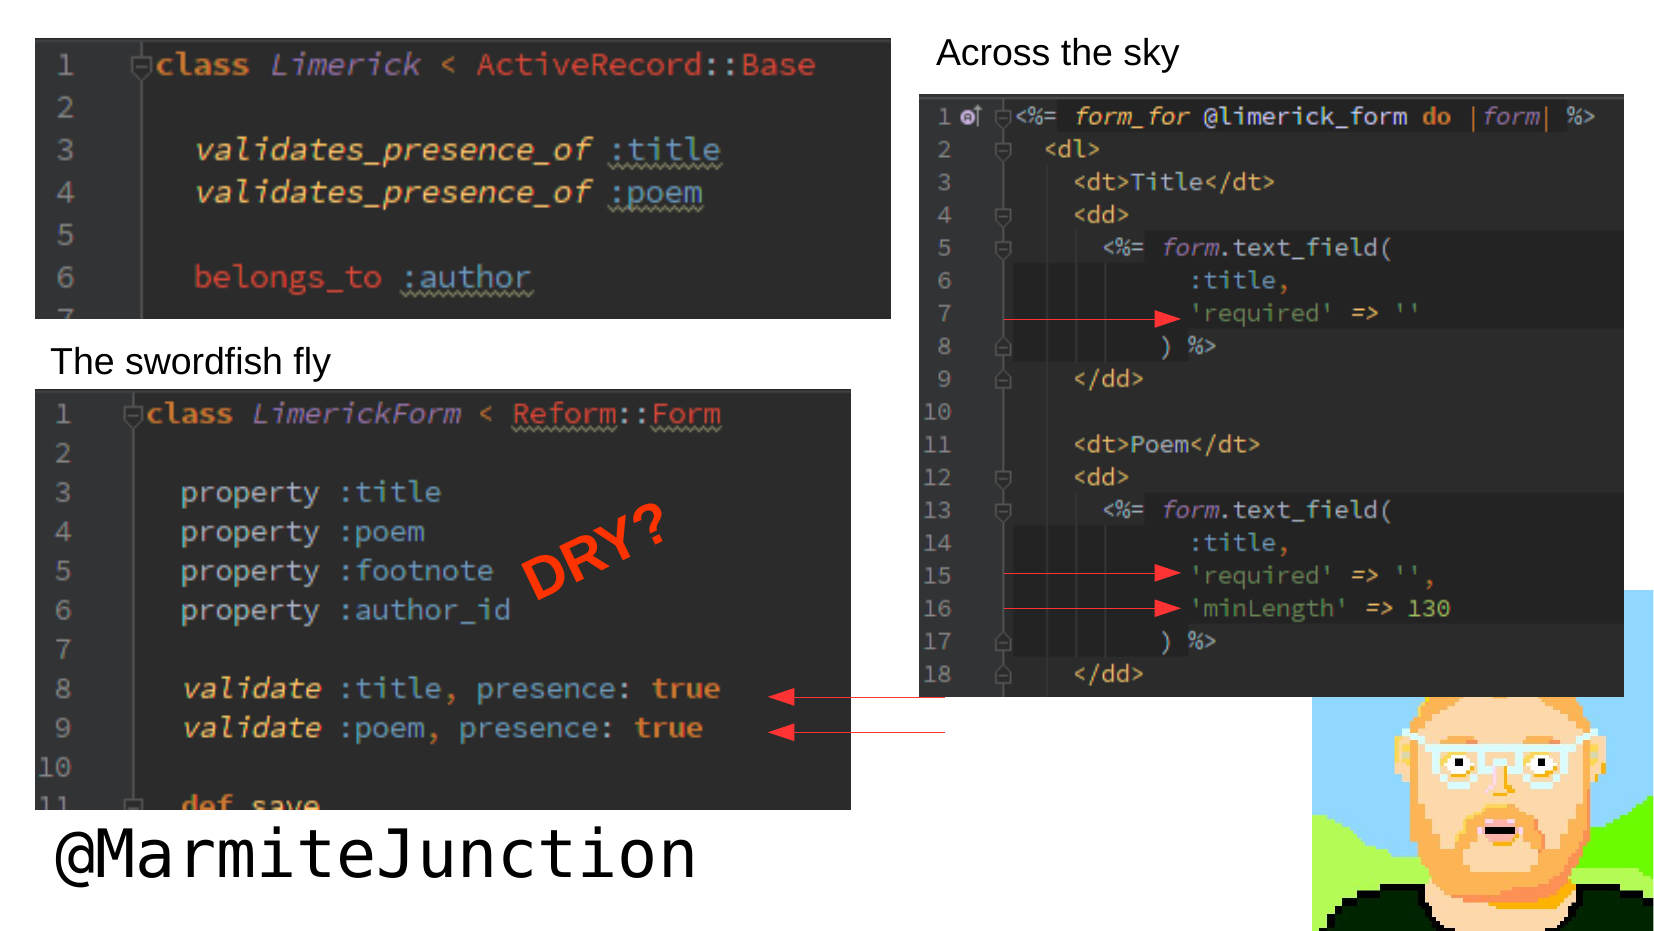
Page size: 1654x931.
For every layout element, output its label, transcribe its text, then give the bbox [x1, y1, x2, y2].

picture [35, 389, 851, 810]
text_box The swordfish fly [35, 332, 827, 390]
text_box DRY? [496, 437, 776, 628]
picture [35, 38, 891, 319]
text_box @MarmiteJunction [40, 810, 715, 901]
text_box Across the sky [921, 23, 1654, 81]
picture [919, 94, 1654, 931]
